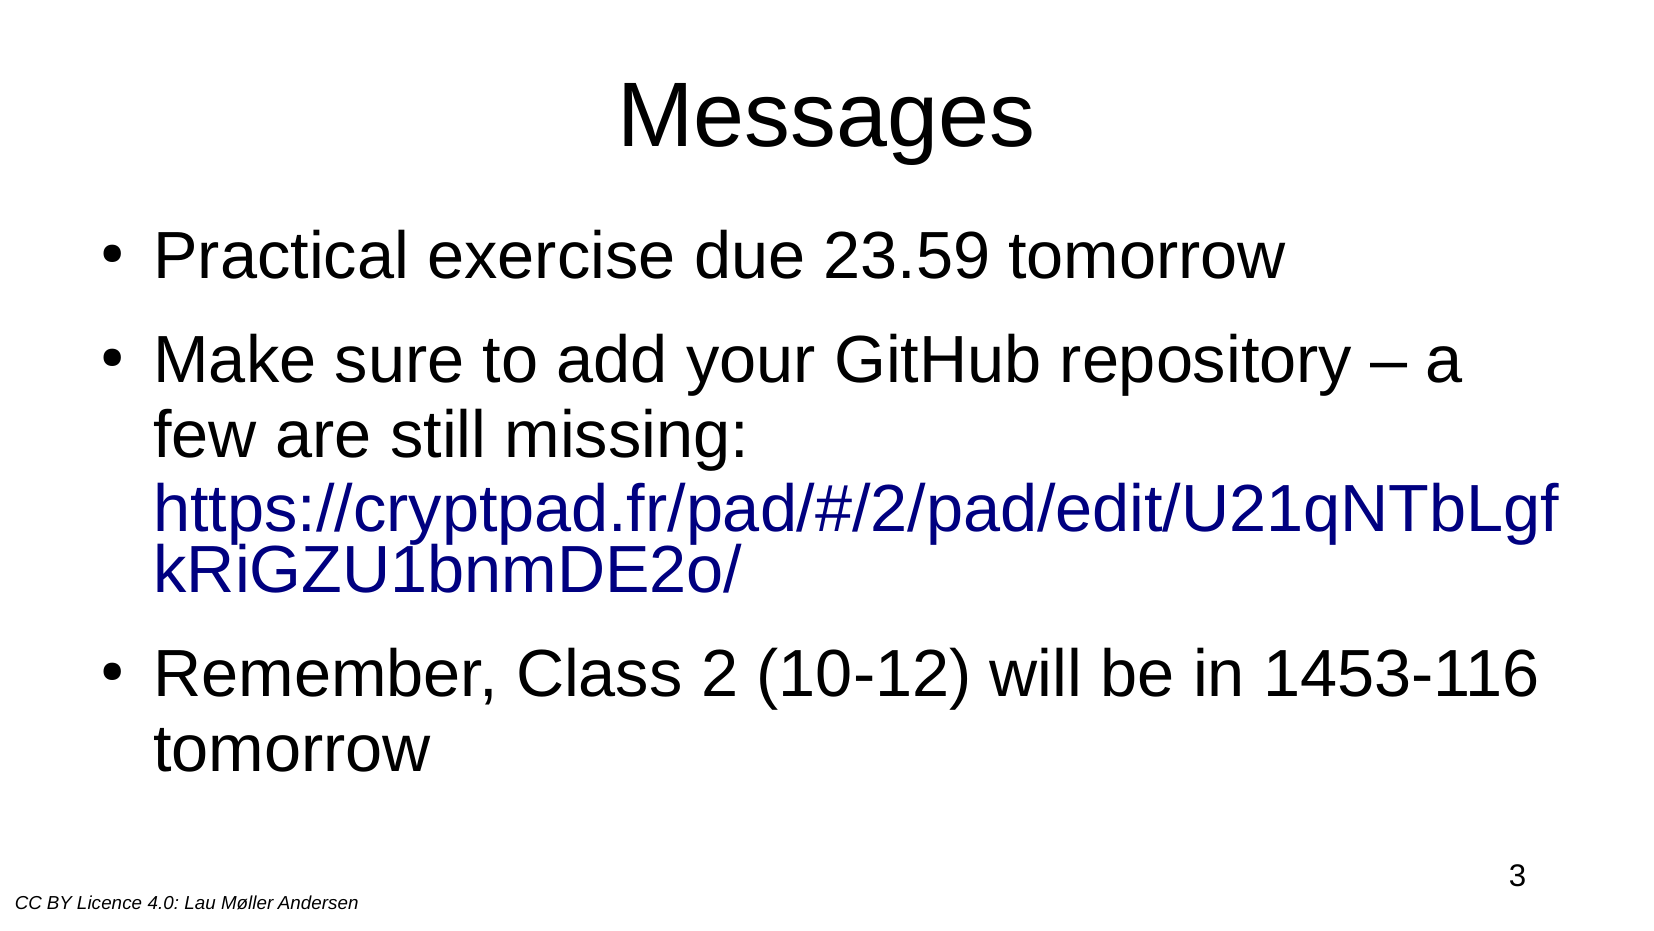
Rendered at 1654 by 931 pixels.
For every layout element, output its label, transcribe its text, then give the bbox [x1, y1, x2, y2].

title Messages [82, 37, 1571, 193]
text_box <nummer> [1494, 850, 1654, 921]
text_box CC BY Licence 4.0: Lau Møller Andersen [0, 885, 387, 921]
list Practical exercise due 23.59 tomorrow Make sure to add your GitHub repository – a few are still missing: https://cryptpad.fr/pad/#/2/pad/edit/U21qNTbLgfkRiGZU1bnmDE2o/ Remember, Class 2 (10-12) will be in 1453-116 tomorrow [82, 217, 1571, 758]
